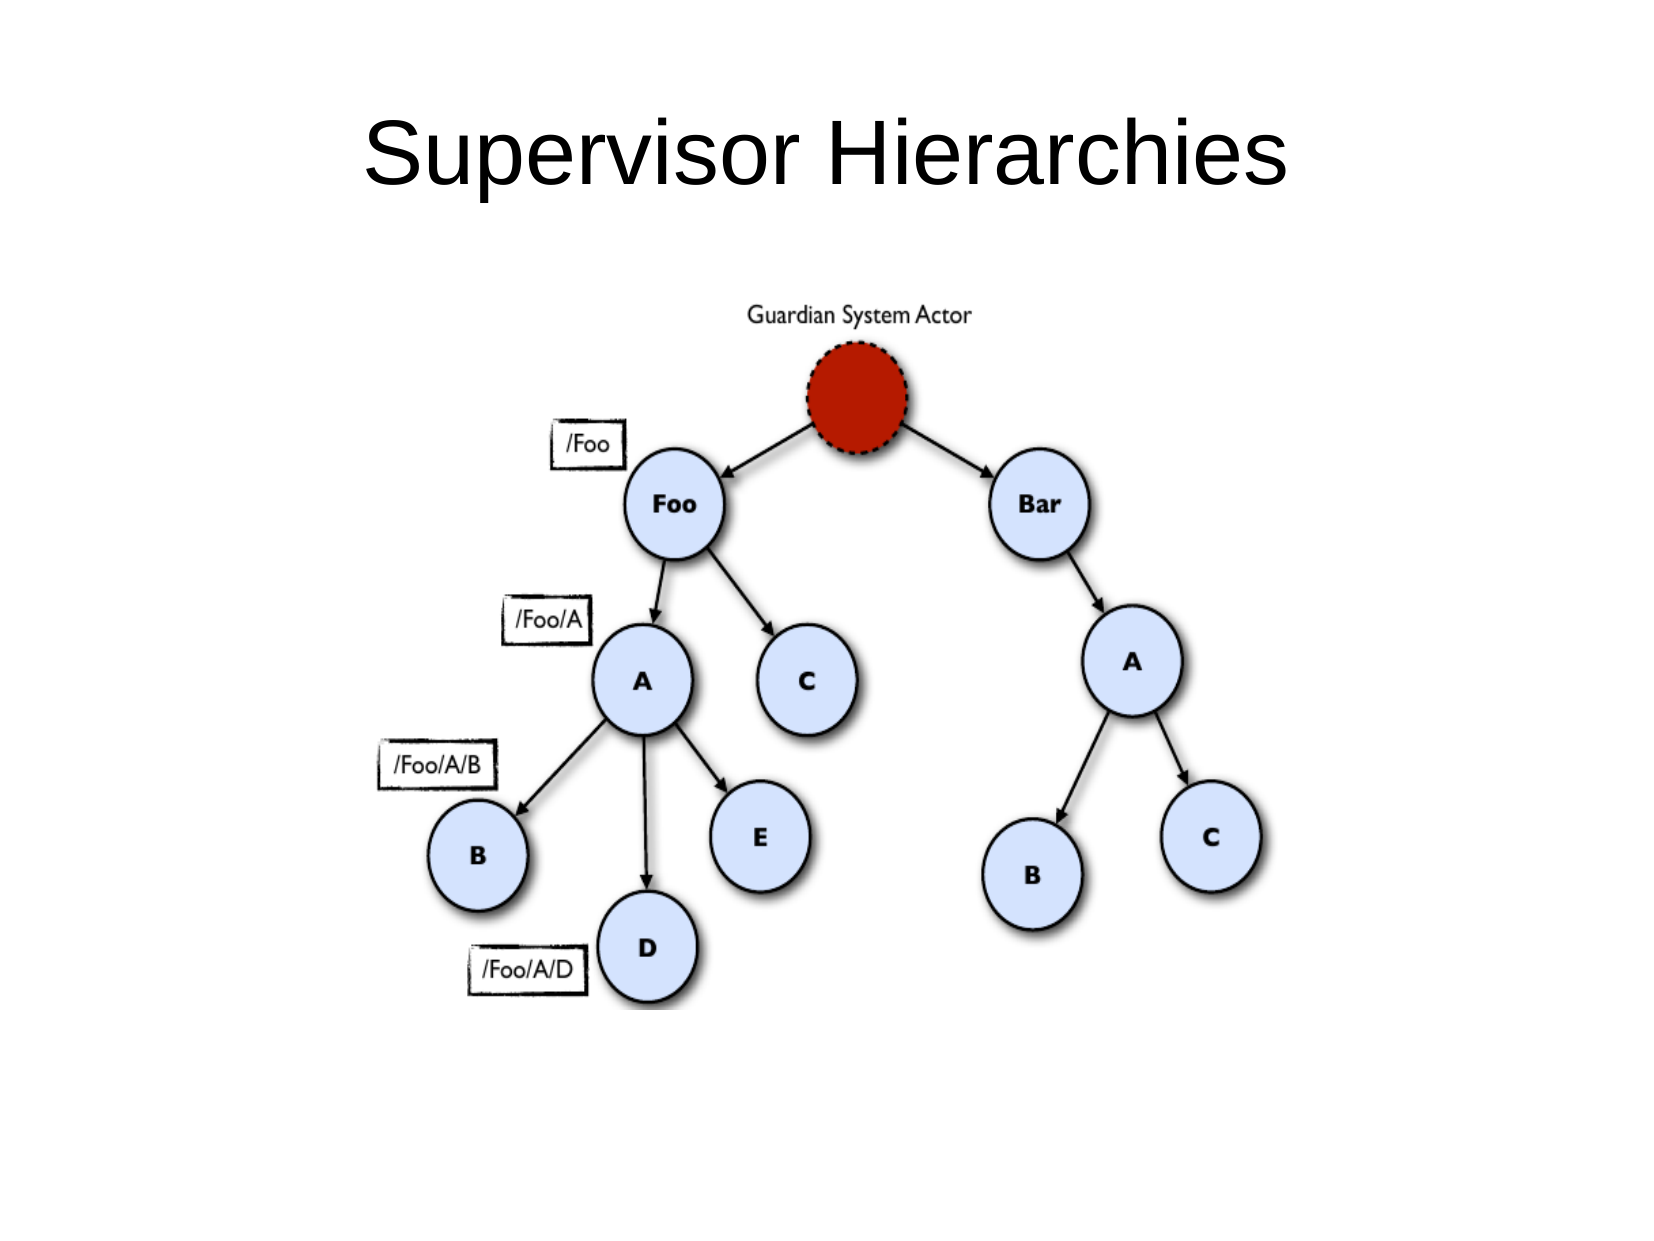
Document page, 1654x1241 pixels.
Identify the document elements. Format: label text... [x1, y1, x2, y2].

picture [360, 290, 1278, 1010]
title Supervisor Hierarchies [82, 49, 1571, 257]
